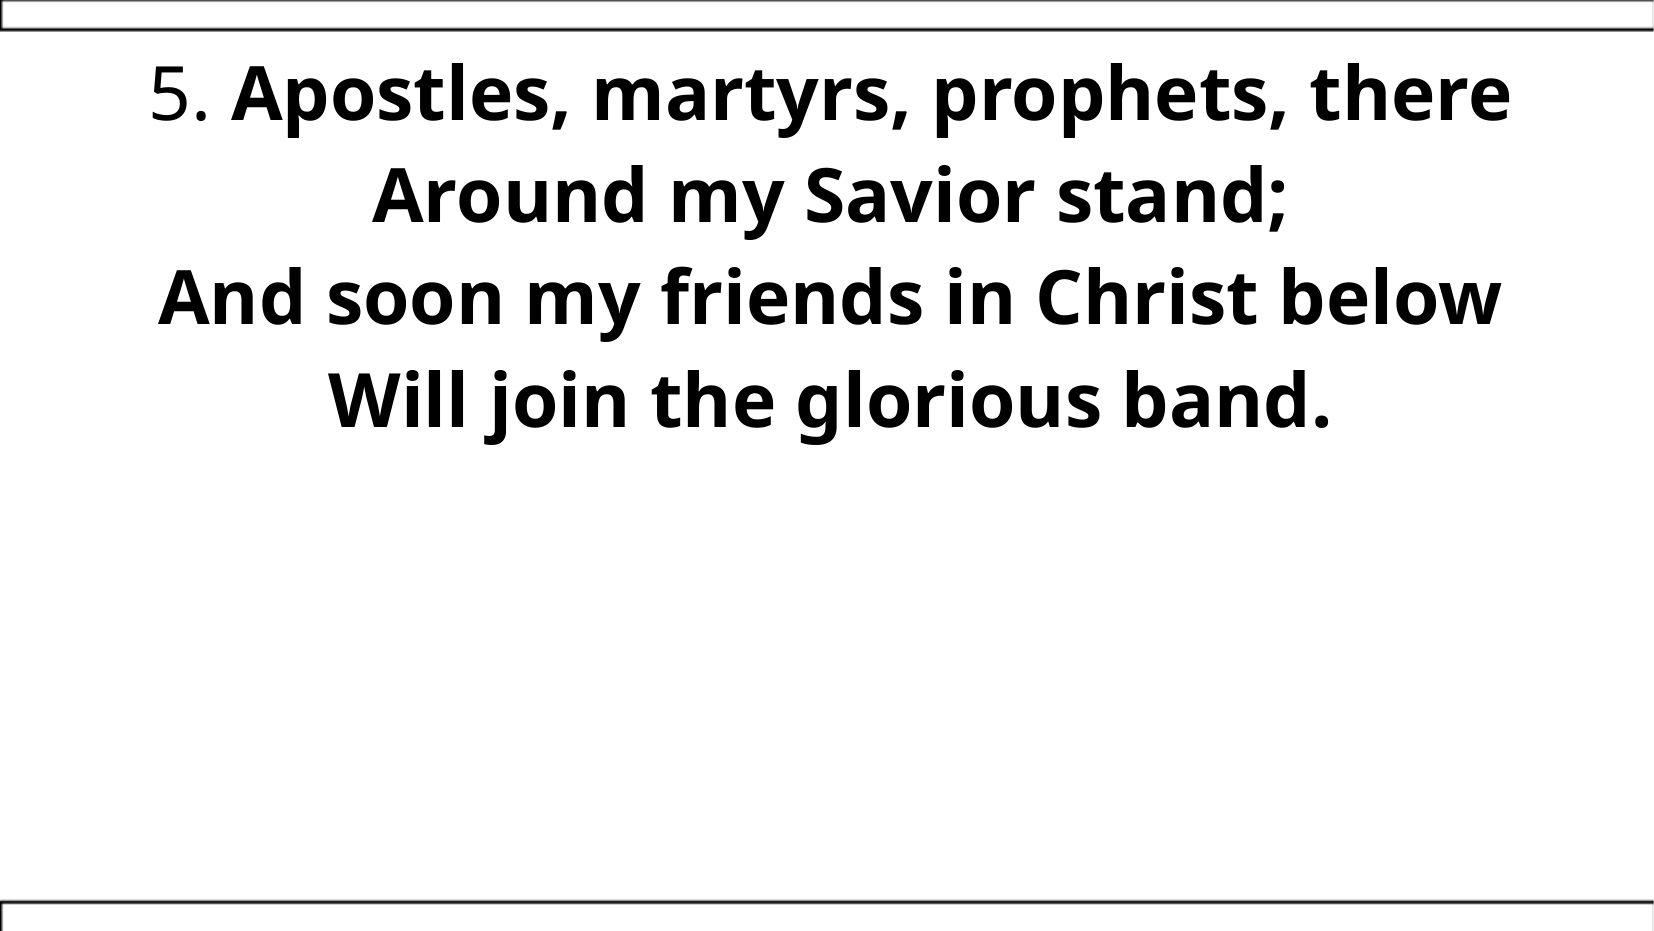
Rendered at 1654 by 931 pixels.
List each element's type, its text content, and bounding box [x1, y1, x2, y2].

picture [0, 0, 1654, 931]
text_box 5. Apostles, martyrs, prophets, there Around my Savior stand; And soon my friends in Christ below Will join the glorious band. [103, 32, 1559, 447]
